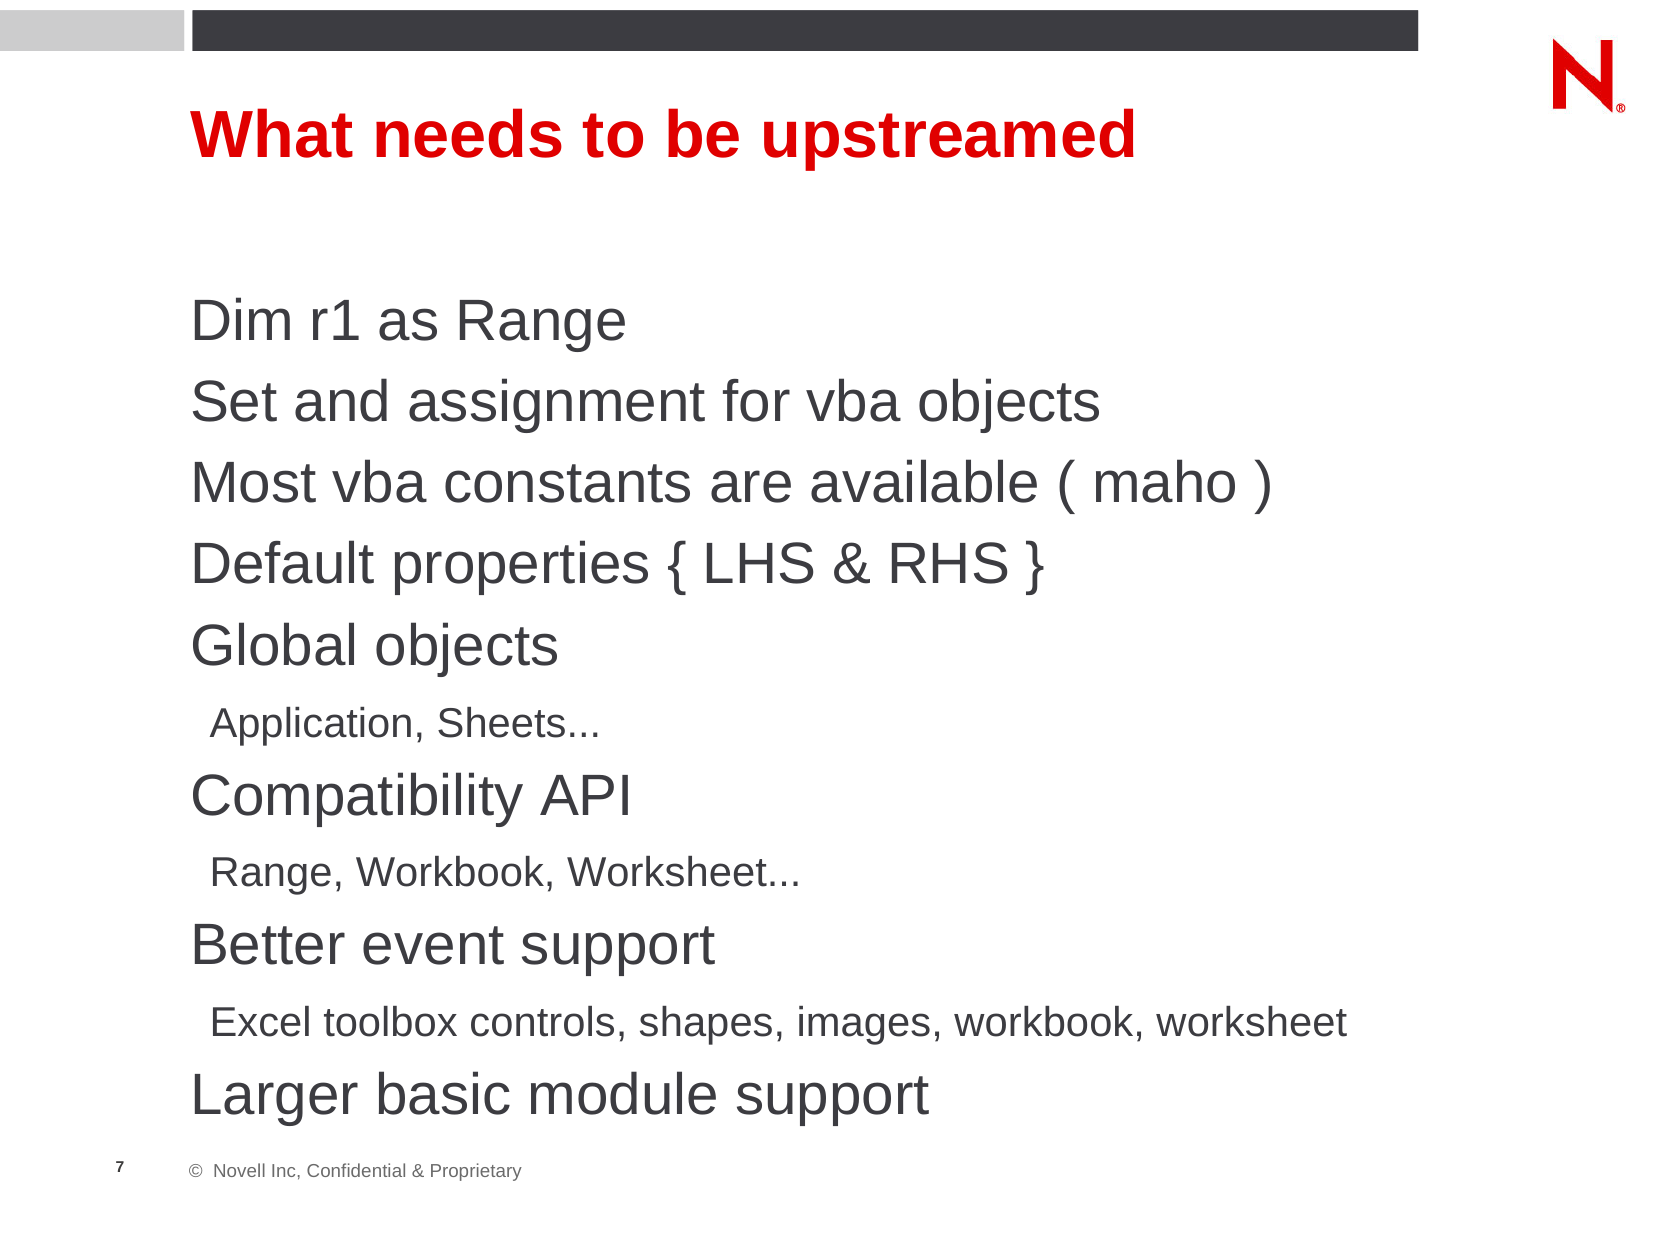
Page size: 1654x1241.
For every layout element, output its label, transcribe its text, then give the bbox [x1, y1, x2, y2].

title What needs to be upstreamed [190, 46, 1538, 226]
picture [1548, 35, 1628, 116]
list Dim r1 as Range Set and assignment for vba objects Most vba constants are available ( maho ) Default properties { LHS & RHS } Global objects Application, Sheets... Compatibility API Range, Workbook, Worksheet... Better event support Excel toolbox controls, shapes, images, workbook, worksheet Larger basic module support [190, 271, 1557, 1123]
